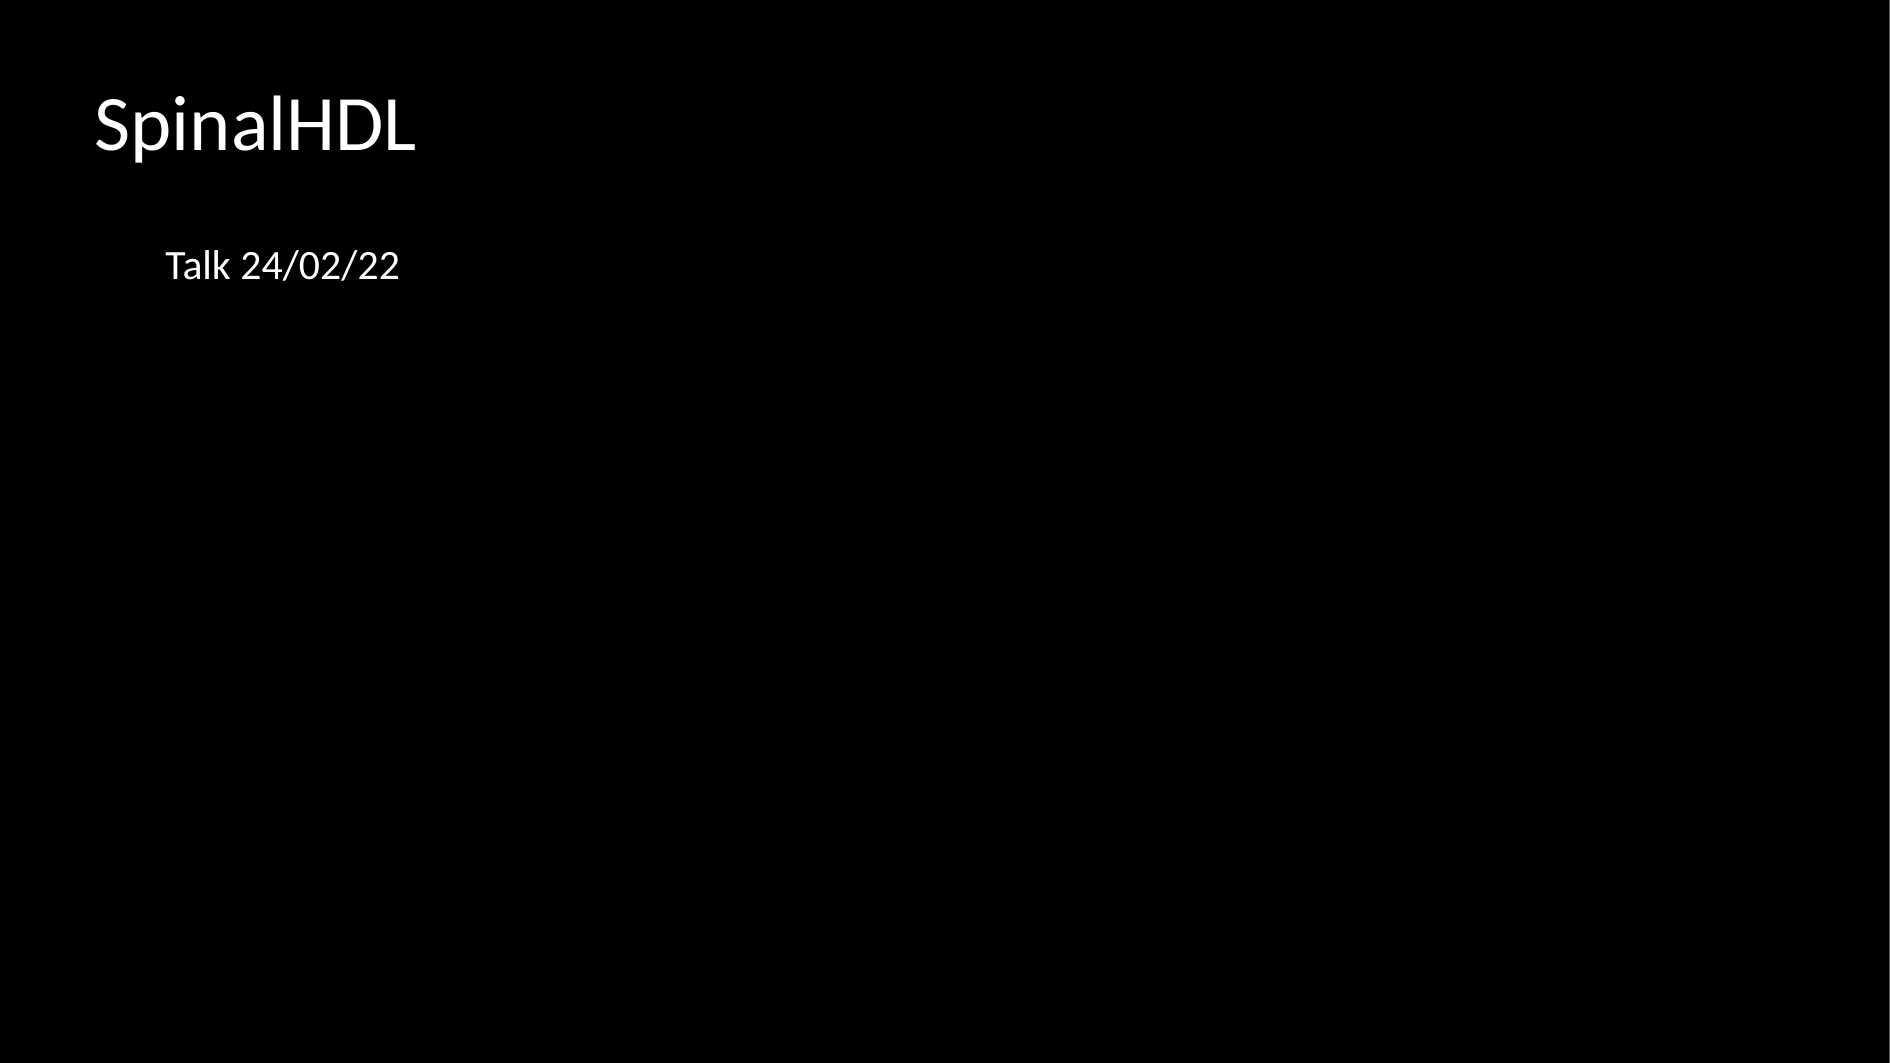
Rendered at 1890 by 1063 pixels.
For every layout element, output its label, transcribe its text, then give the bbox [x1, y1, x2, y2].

title SpinalHDL [94, 42, 1796, 220]
list Talk 24/02/22 [94, 248, 1796, 1059]
